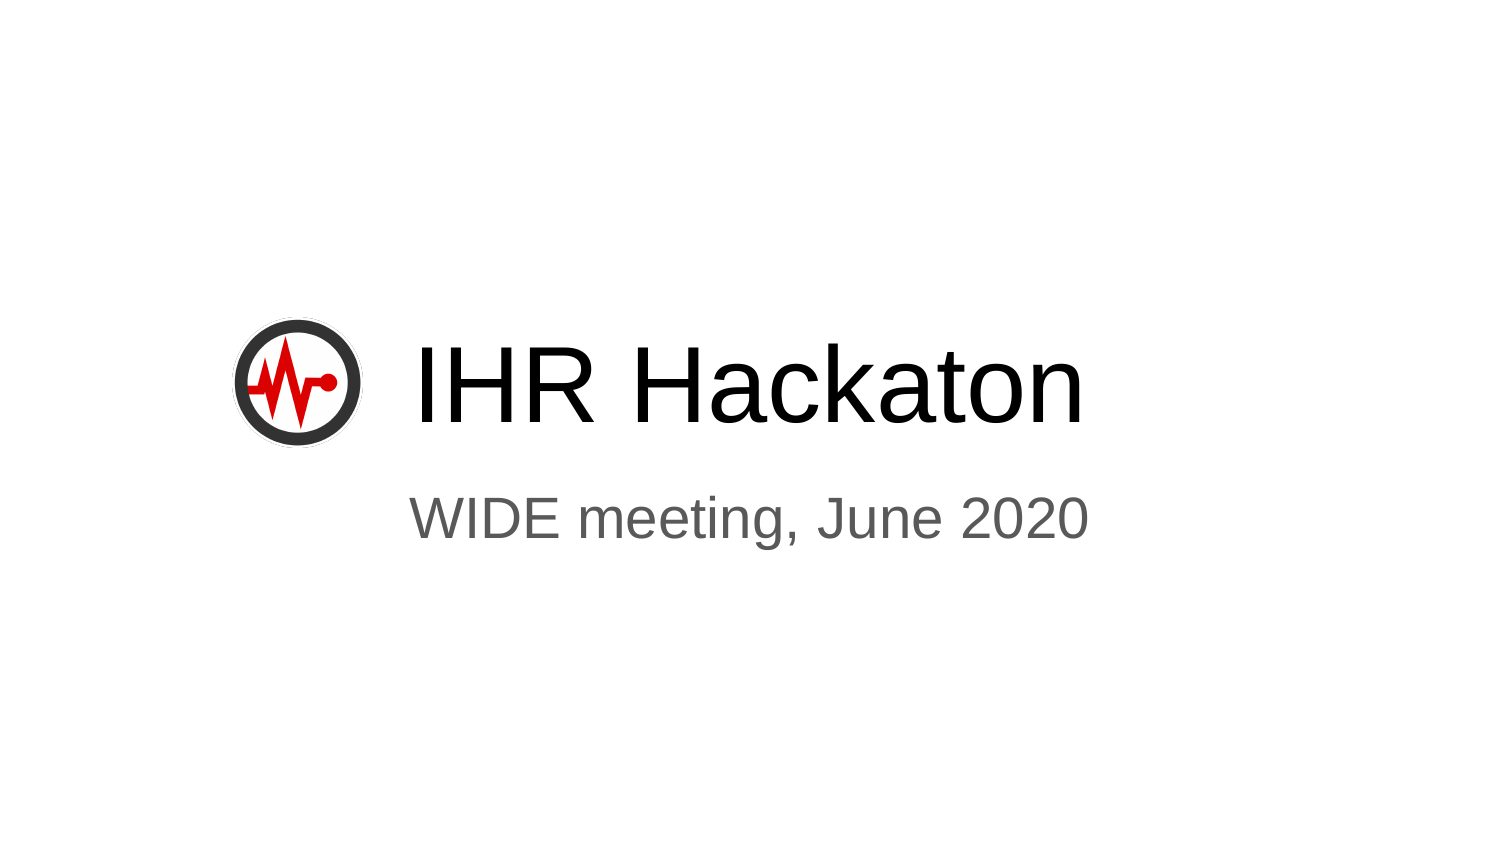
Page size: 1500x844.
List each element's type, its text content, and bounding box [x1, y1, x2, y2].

picture [232, 317, 363, 448]
title IHR Hackaton [51, 122, 1449, 459]
subtitle WIDE meeting, June 2020 [51, 464, 1449, 595]
